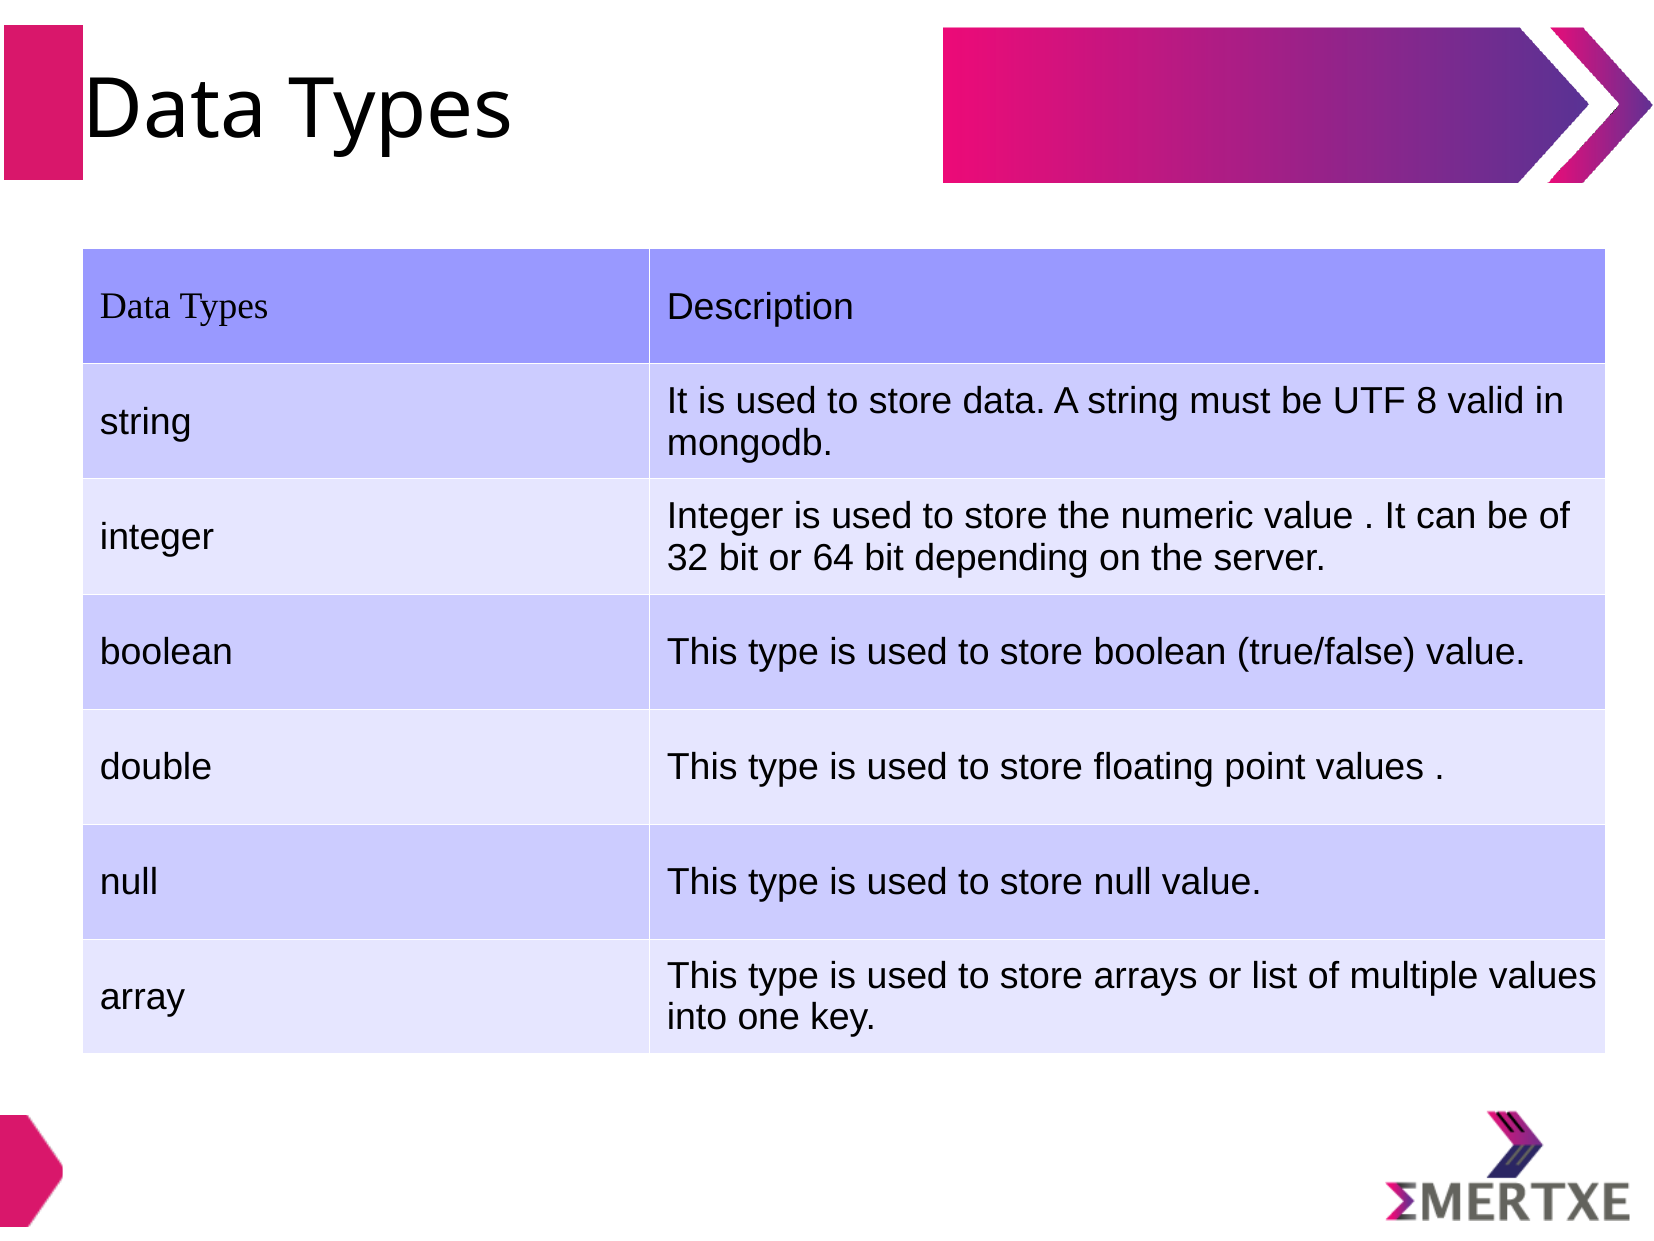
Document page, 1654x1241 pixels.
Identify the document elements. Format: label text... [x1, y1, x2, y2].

table_cell boolean [83, 595, 649, 709]
table_cell null [83, 825, 649, 939]
table_cell It is used to store data. A string must be UTF 8 valid in mongodb. [650, 364, 1605, 478]
table_cell This type is used to store arrays or list of multiple values into one key. [650, 940, 1605, 1053]
table_cell This type is used to store boolean (true/false) value. [650, 595, 1605, 709]
table_cell array [83, 940, 649, 1053]
picture [1385, 1107, 1631, 1221]
table_header Description [650, 249, 1605, 363]
table_cell This type is used to store floating point values . [650, 710, 1605, 824]
title Data Types [82, 2, 1571, 210]
table_cell This type is used to store null value. [650, 825, 1605, 939]
table_cell double [83, 710, 649, 824]
table_cell Integer is used to store the numeric value . It can be of 32 bit or 64 bit depending on the server. [650, 479, 1605, 594]
table_header Data Types [83, 249, 649, 363]
table_cell string [83, 364, 649, 478]
picture [1571, 27, 1653, 183]
table_cell integer [83, 479, 649, 594]
